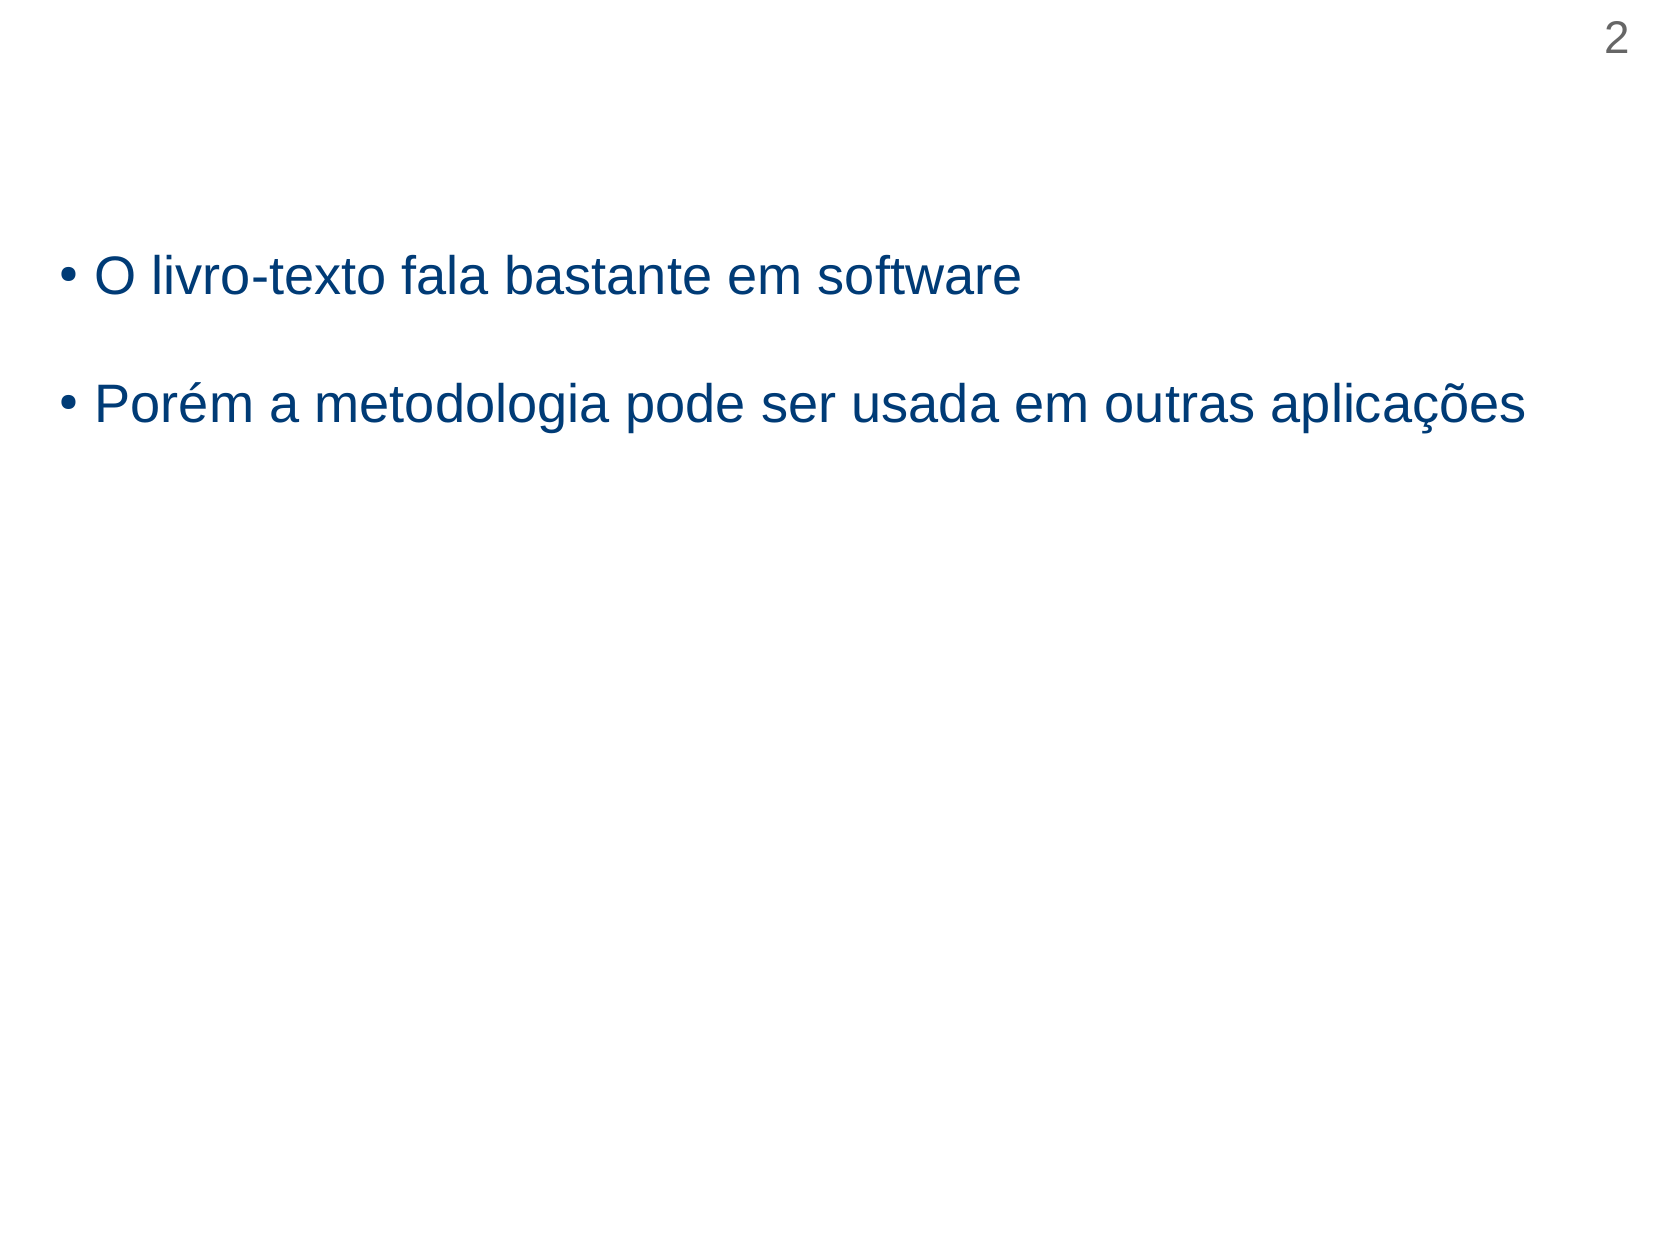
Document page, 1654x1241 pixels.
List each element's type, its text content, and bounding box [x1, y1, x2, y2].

list O livro-texto fala bastante em software Porém a metodologia pode ser usada em outras aplicações [59, 236, 1595, 1211]
